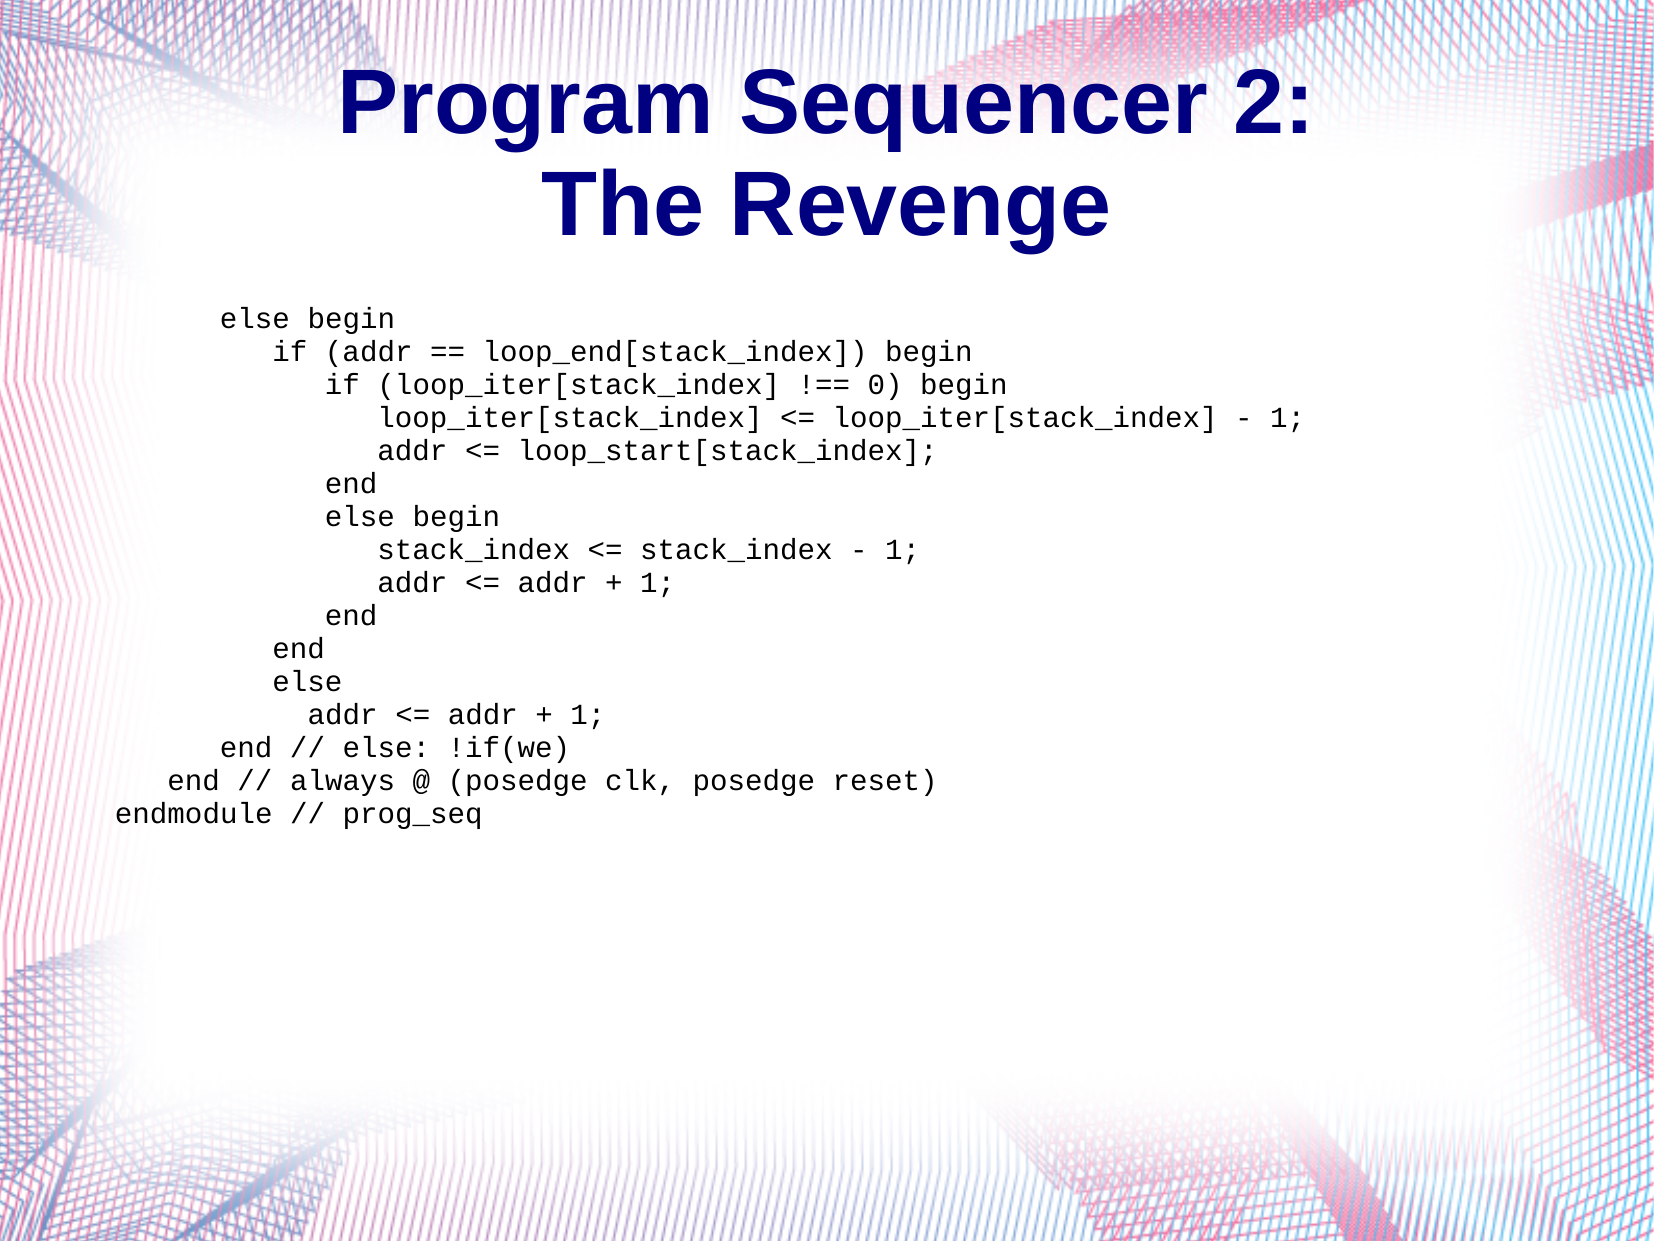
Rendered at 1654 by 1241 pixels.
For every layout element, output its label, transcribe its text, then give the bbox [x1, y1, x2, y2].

title Program Sequencer 2: The Revenge [82, 49, 1571, 257]
text_box else begin if (addr == loop_end[stack_index]) begin if (loop_iter[stack_index] !== 0) begin loop_iter[stack_index] <= loop_iter[stack_index] - 1; addr <= loop_start[stack_index]; end else begin stack_index <= stack_index - 1; addr <= addr + 1; end end else addr <= addr + 1; end // else: !if(we) end // always @ (posedge clk, posedge reset) endmodule // prog_seq [100, 296, 1321, 841]
picture [0, 0, 1654, 1241]
